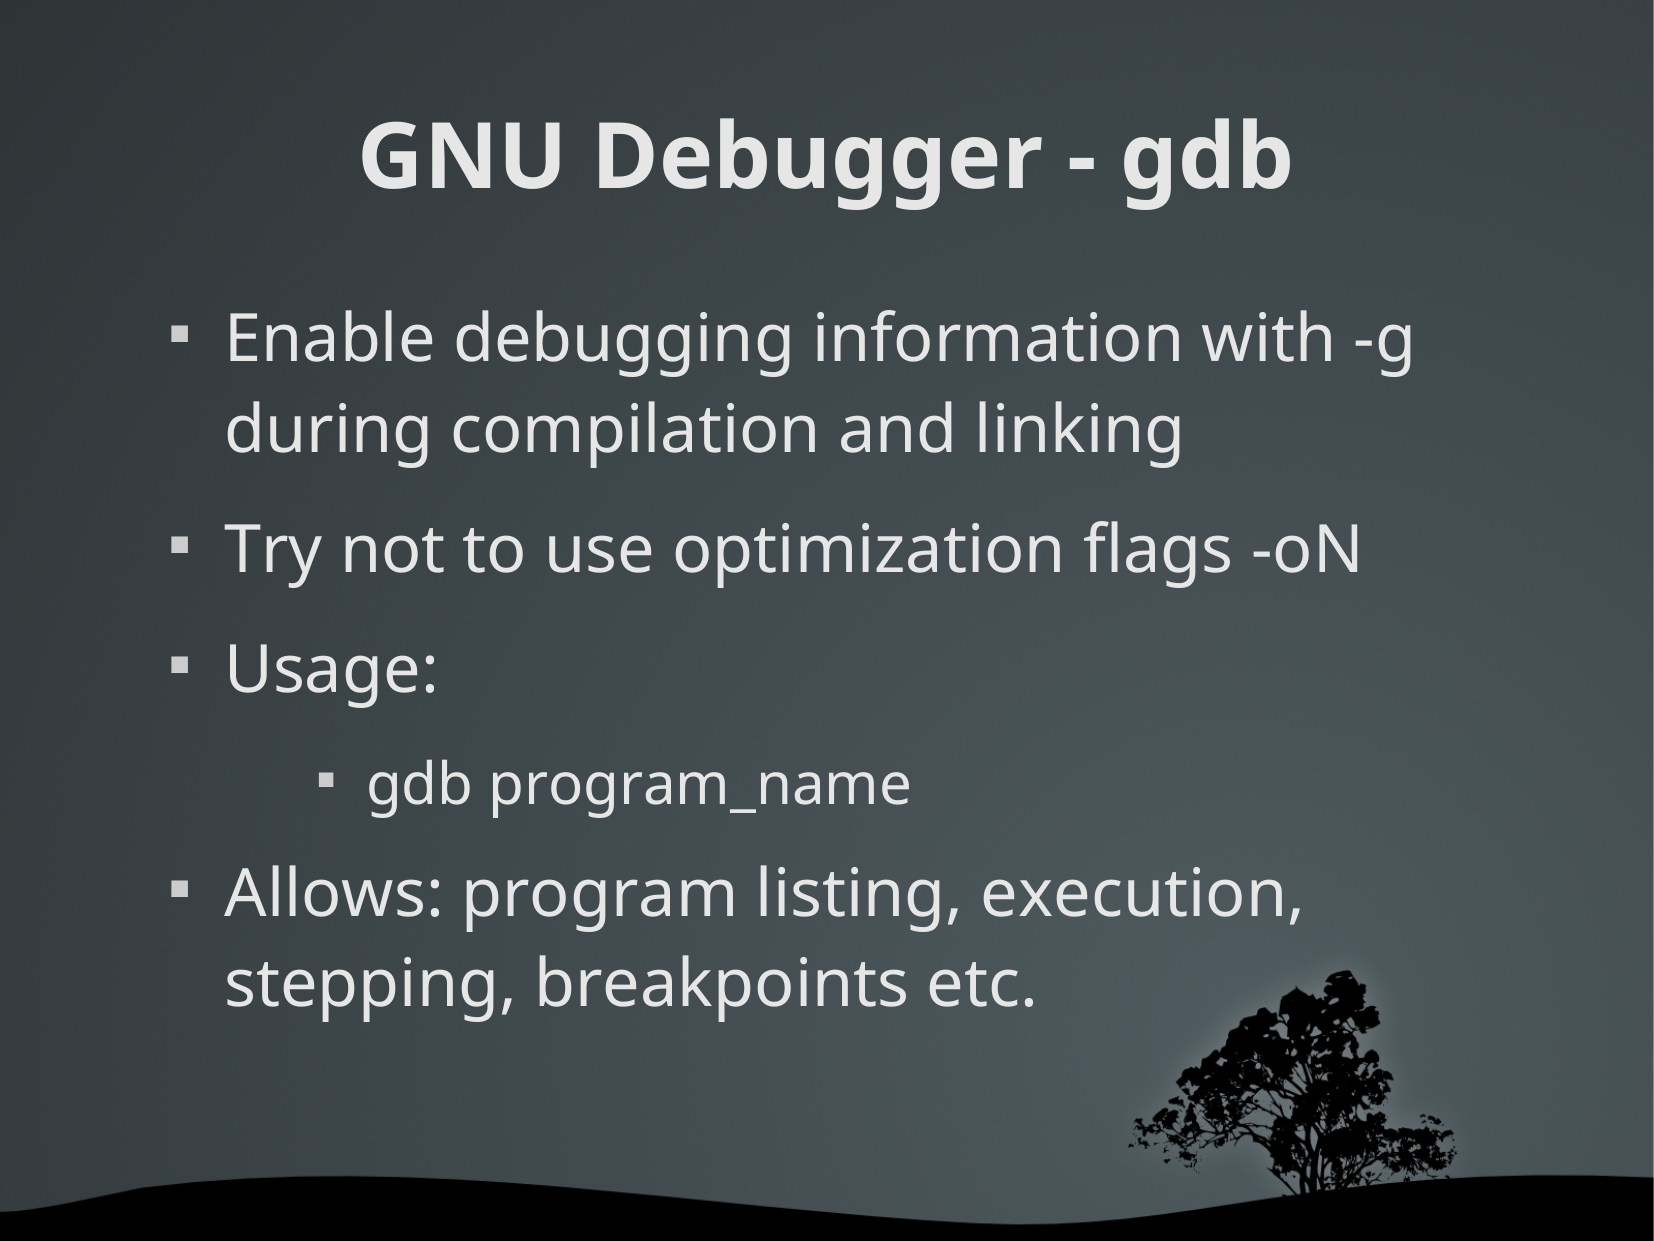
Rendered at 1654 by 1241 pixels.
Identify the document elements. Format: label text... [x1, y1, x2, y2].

picture [0, 0, 1654, 1241]
title GNU Debugger - gdb [82, 49, 1571, 257]
list Enable debugging information with -g during compilation and linking Try not to use optimization flags -oN Usage: gdb program_name Allows: program listing, execution, stepping, breakpoints etc. [82, 290, 1571, 1109]
